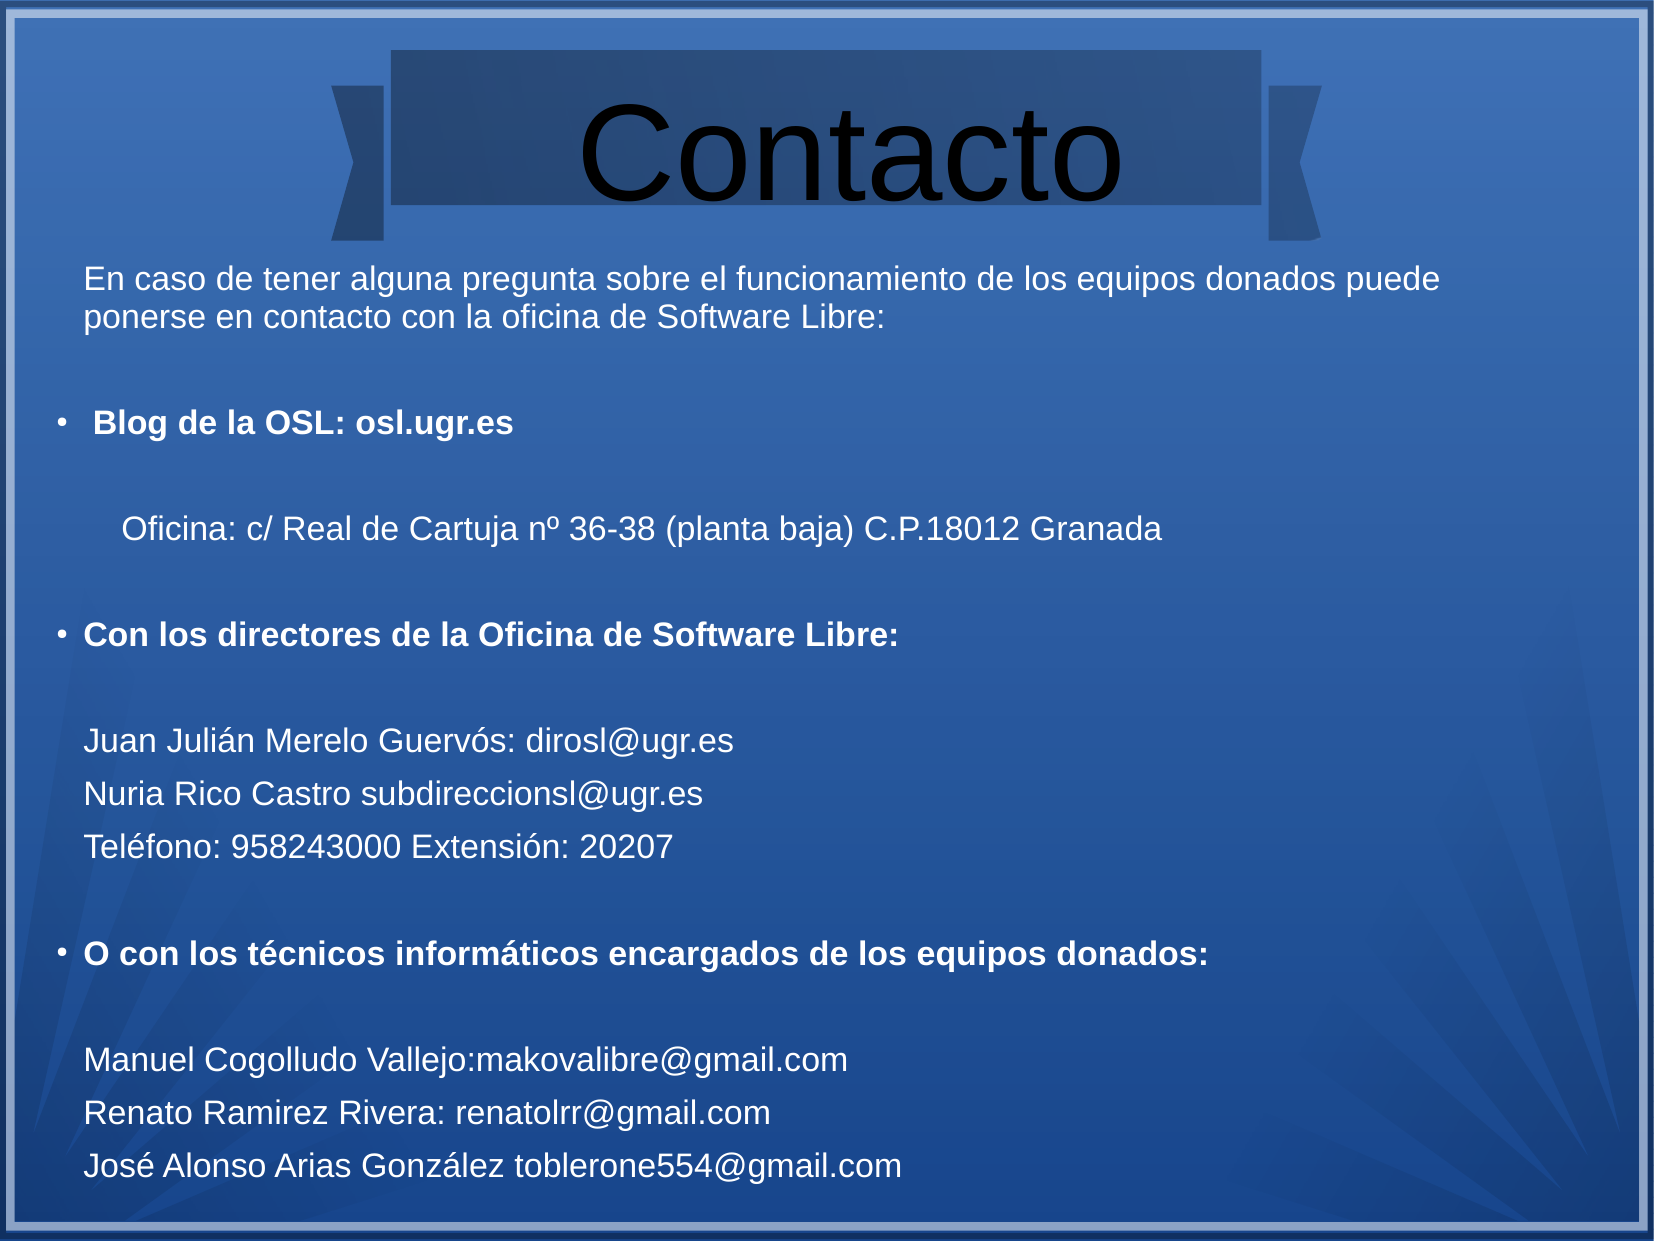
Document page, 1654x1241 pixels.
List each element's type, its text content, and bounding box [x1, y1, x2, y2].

list En caso de tener alguna pregunta sobre el funcionamiento de los equipos donados puede ponerse en contacto con la oficina de Software Libre: Blog de la OSL: osl.ugr.es Oficina: c/ Real de Cartuja nº 36-38 (planta baja) C.P.18012 Granada Con los directores de la Oficina de Software Libre: Juan Julián Merelo Guervós: dirosl@ugr.es Nuria Rico Castro subdireccionsl@ugr.es Teléfono: 958243000 Extensión: 20207 O con los técnicos informáticos encargados de los equipos donados: Manuel Cogolludo Vallejo:makovalibre@gmail.com Renato Ramirez Rivera: renatolrr@gmail.com José Alonso Arias González toblerone554@gmail.com [47, 259, 1571, 1187]
title Contacto [82, 49, 1571, 257]
